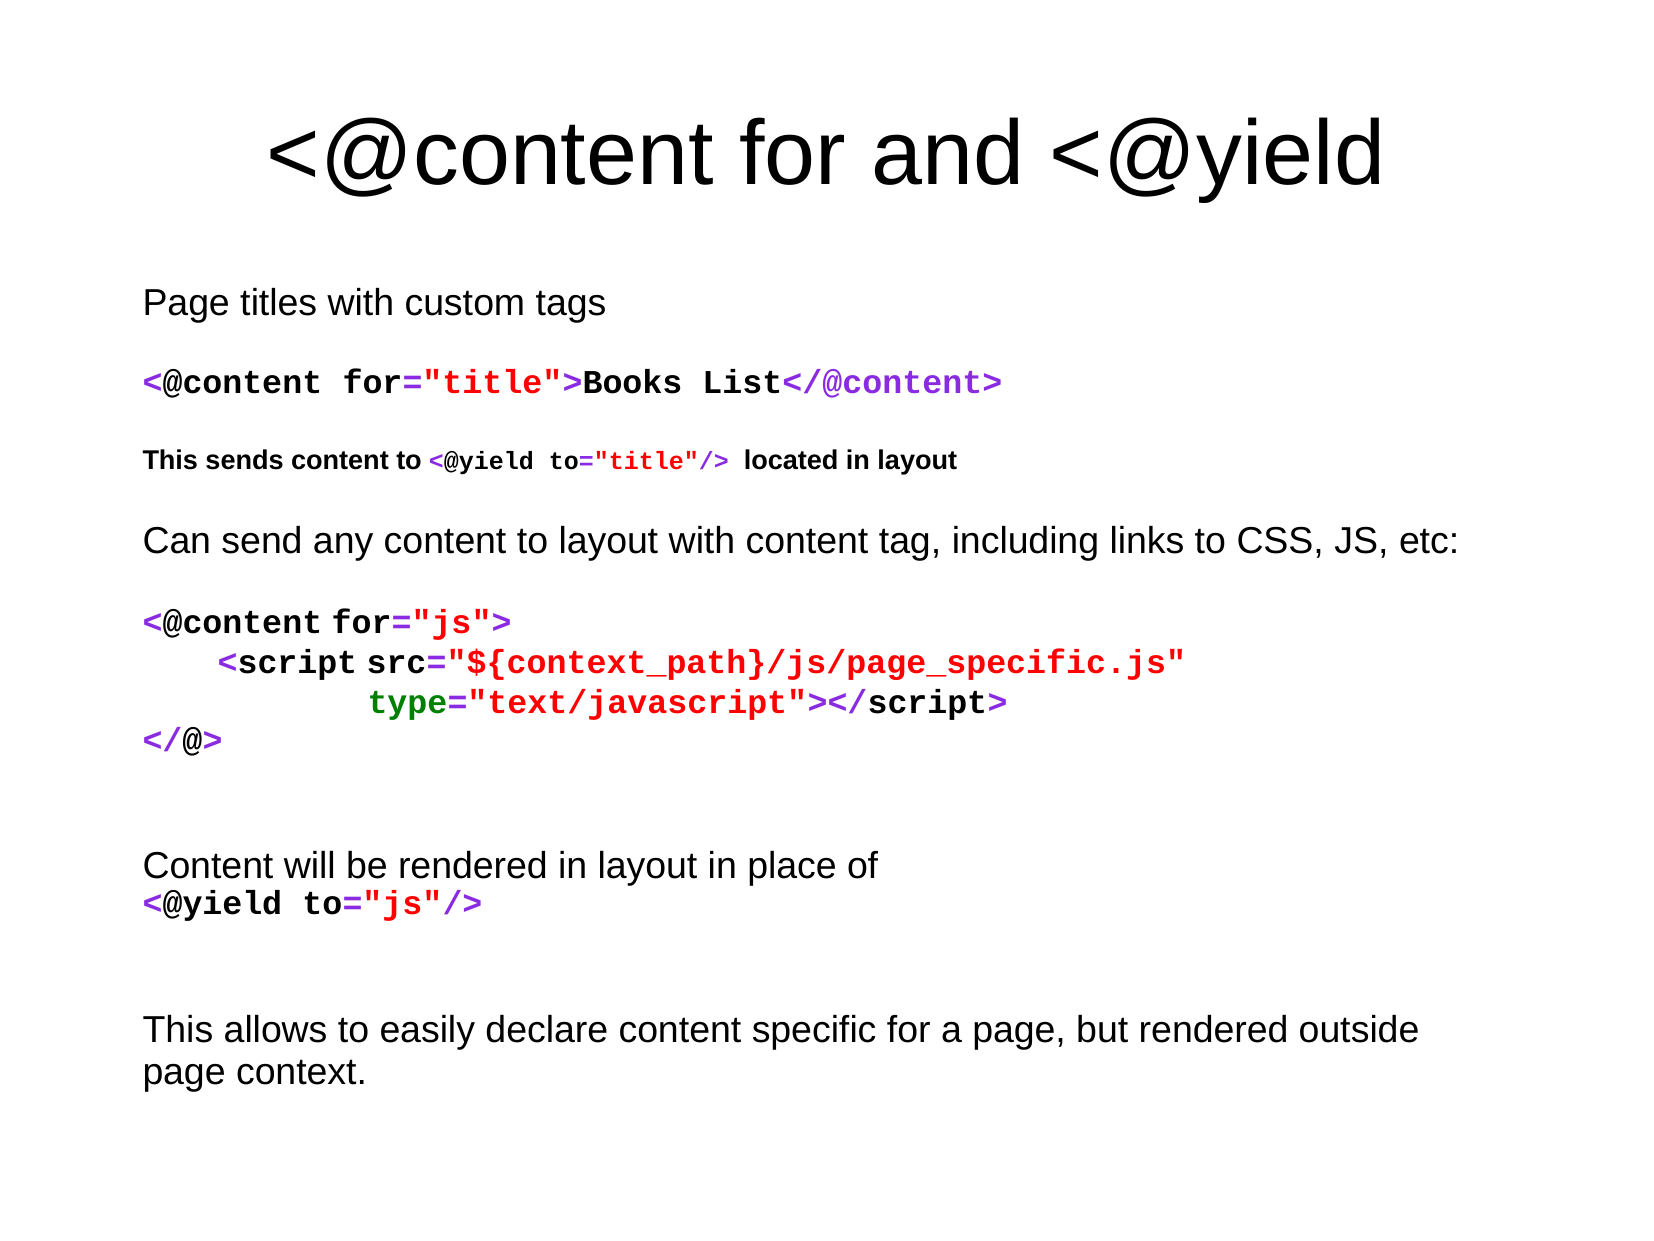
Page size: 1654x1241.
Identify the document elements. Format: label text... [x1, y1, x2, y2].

title <@content for and <@yield [82, 56, 1571, 250]
text_box Page titles with custom tags <@content for="title">Books List</@content> This sends content to <@yield to="title"/> located in layout Can send any content to layout with content tag, including links to CSS, JS, etc: <@content for="js"> <script src="${context_path}/js/page_specific.js" type="text/javascript"></script> </@> Content will be rendered in layout in place of <@yield to="js"/> This allows to easily declare content specific for a page, but rendered outside page context. [127, 274, 1476, 1143]
